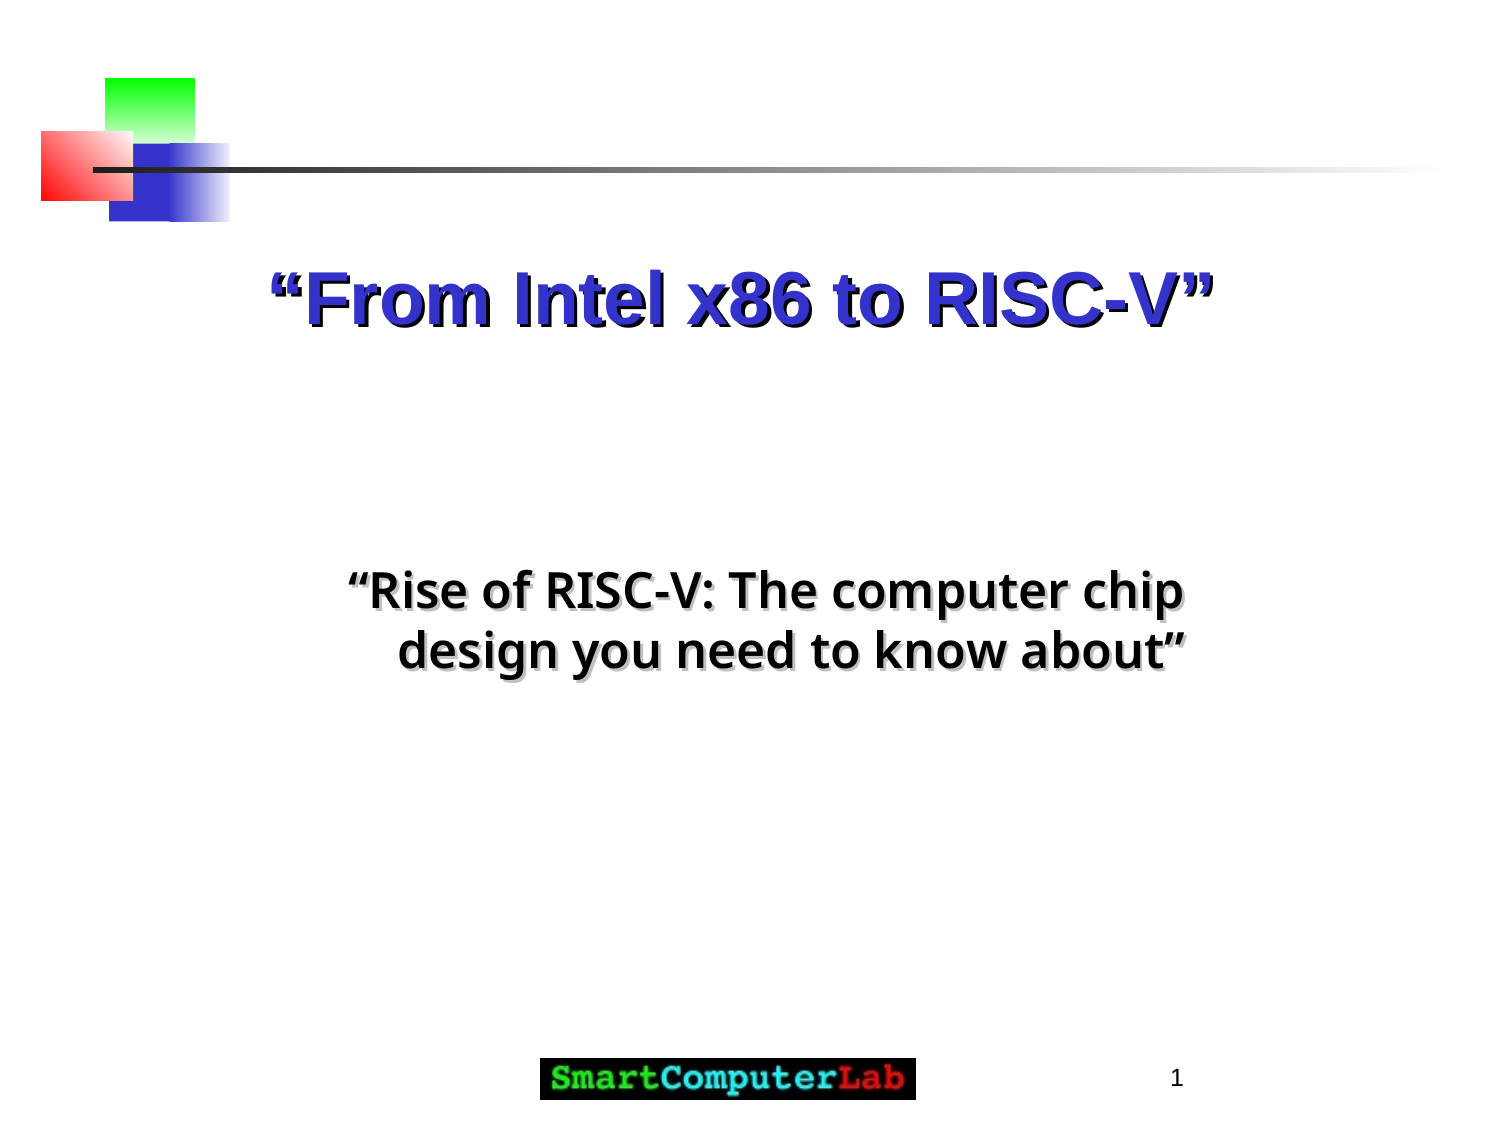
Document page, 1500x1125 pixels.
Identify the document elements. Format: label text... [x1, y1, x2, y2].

picture [540, 1058, 916, 1100]
text_box “Rise of RISC-V: The computer chip design you need to know about” [315, 550, 1201, 687]
title “From Intel x86 to RISC-V” [43, 239, 1441, 348]
